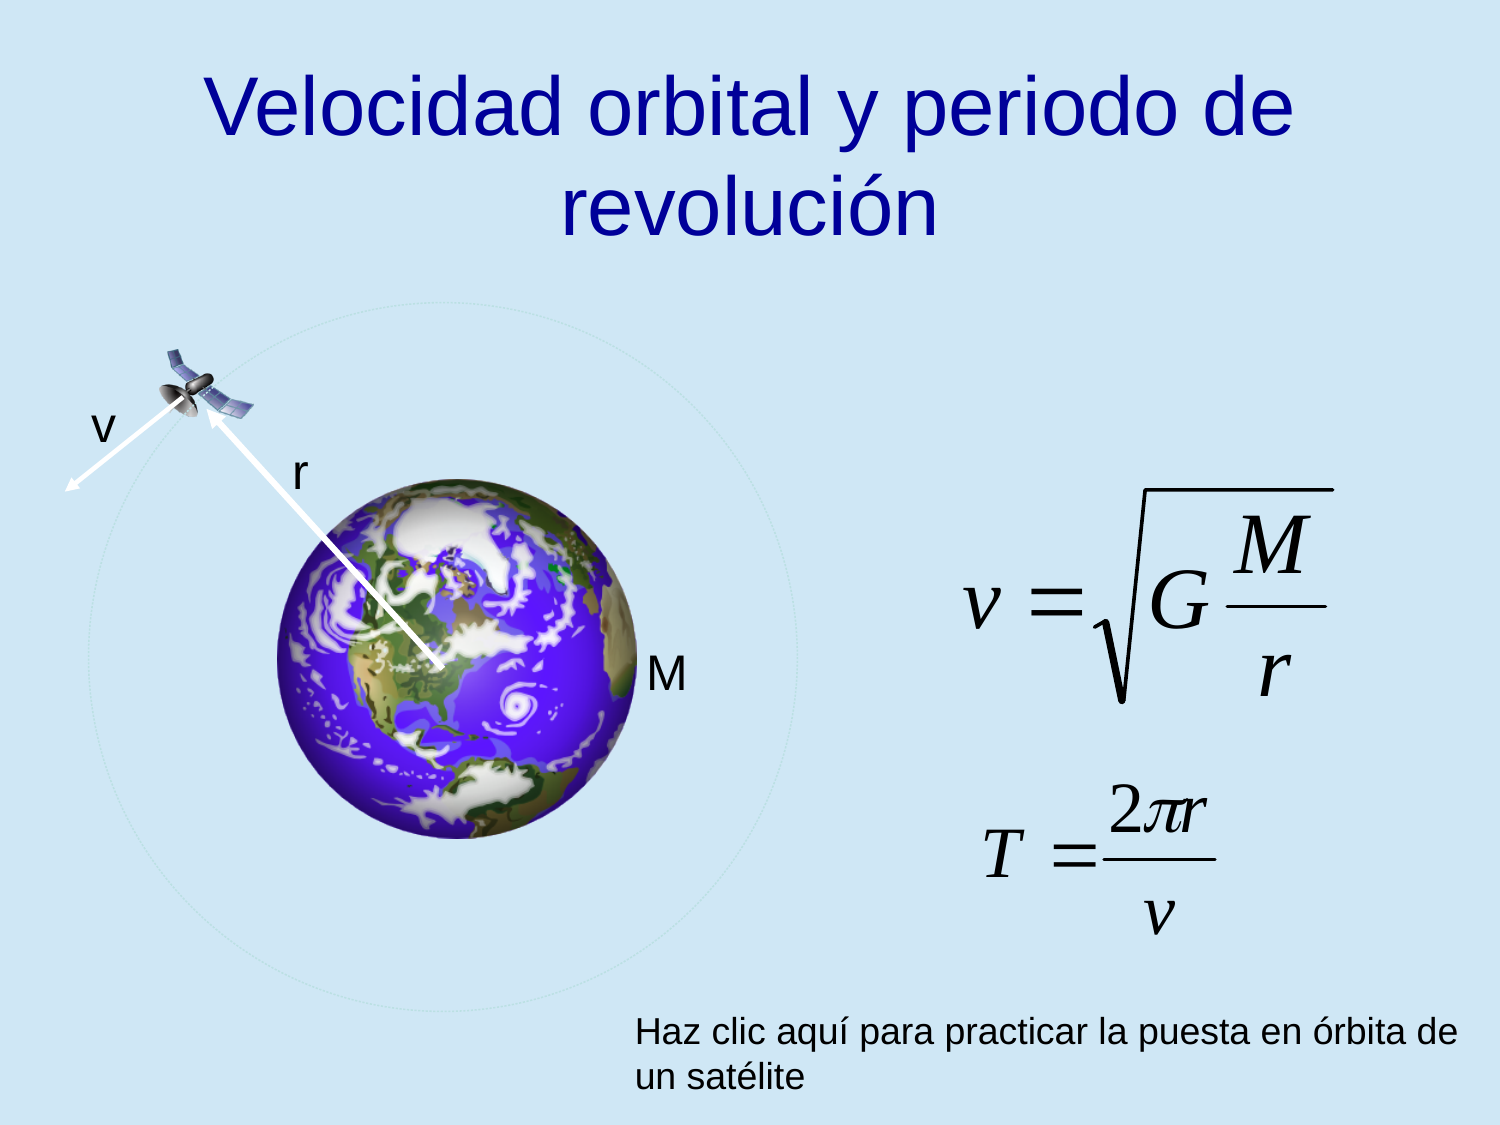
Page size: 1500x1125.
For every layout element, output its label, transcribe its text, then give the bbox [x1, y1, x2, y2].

text_box v [76, 385, 172, 461]
title Velocidad orbital y periodo de revolución [75, 45, 1425, 233]
text_box r [277, 432, 373, 508]
chart [974, 763, 1228, 950]
picture [159, 349, 254, 419]
picture [277, 479, 637, 839]
chart [950, 467, 1353, 724]
text_box Haz clic aquí para practicar la puesta en órbita de un satélite [620, 999, 1500, 1105]
text_box M [631, 633, 727, 709]
